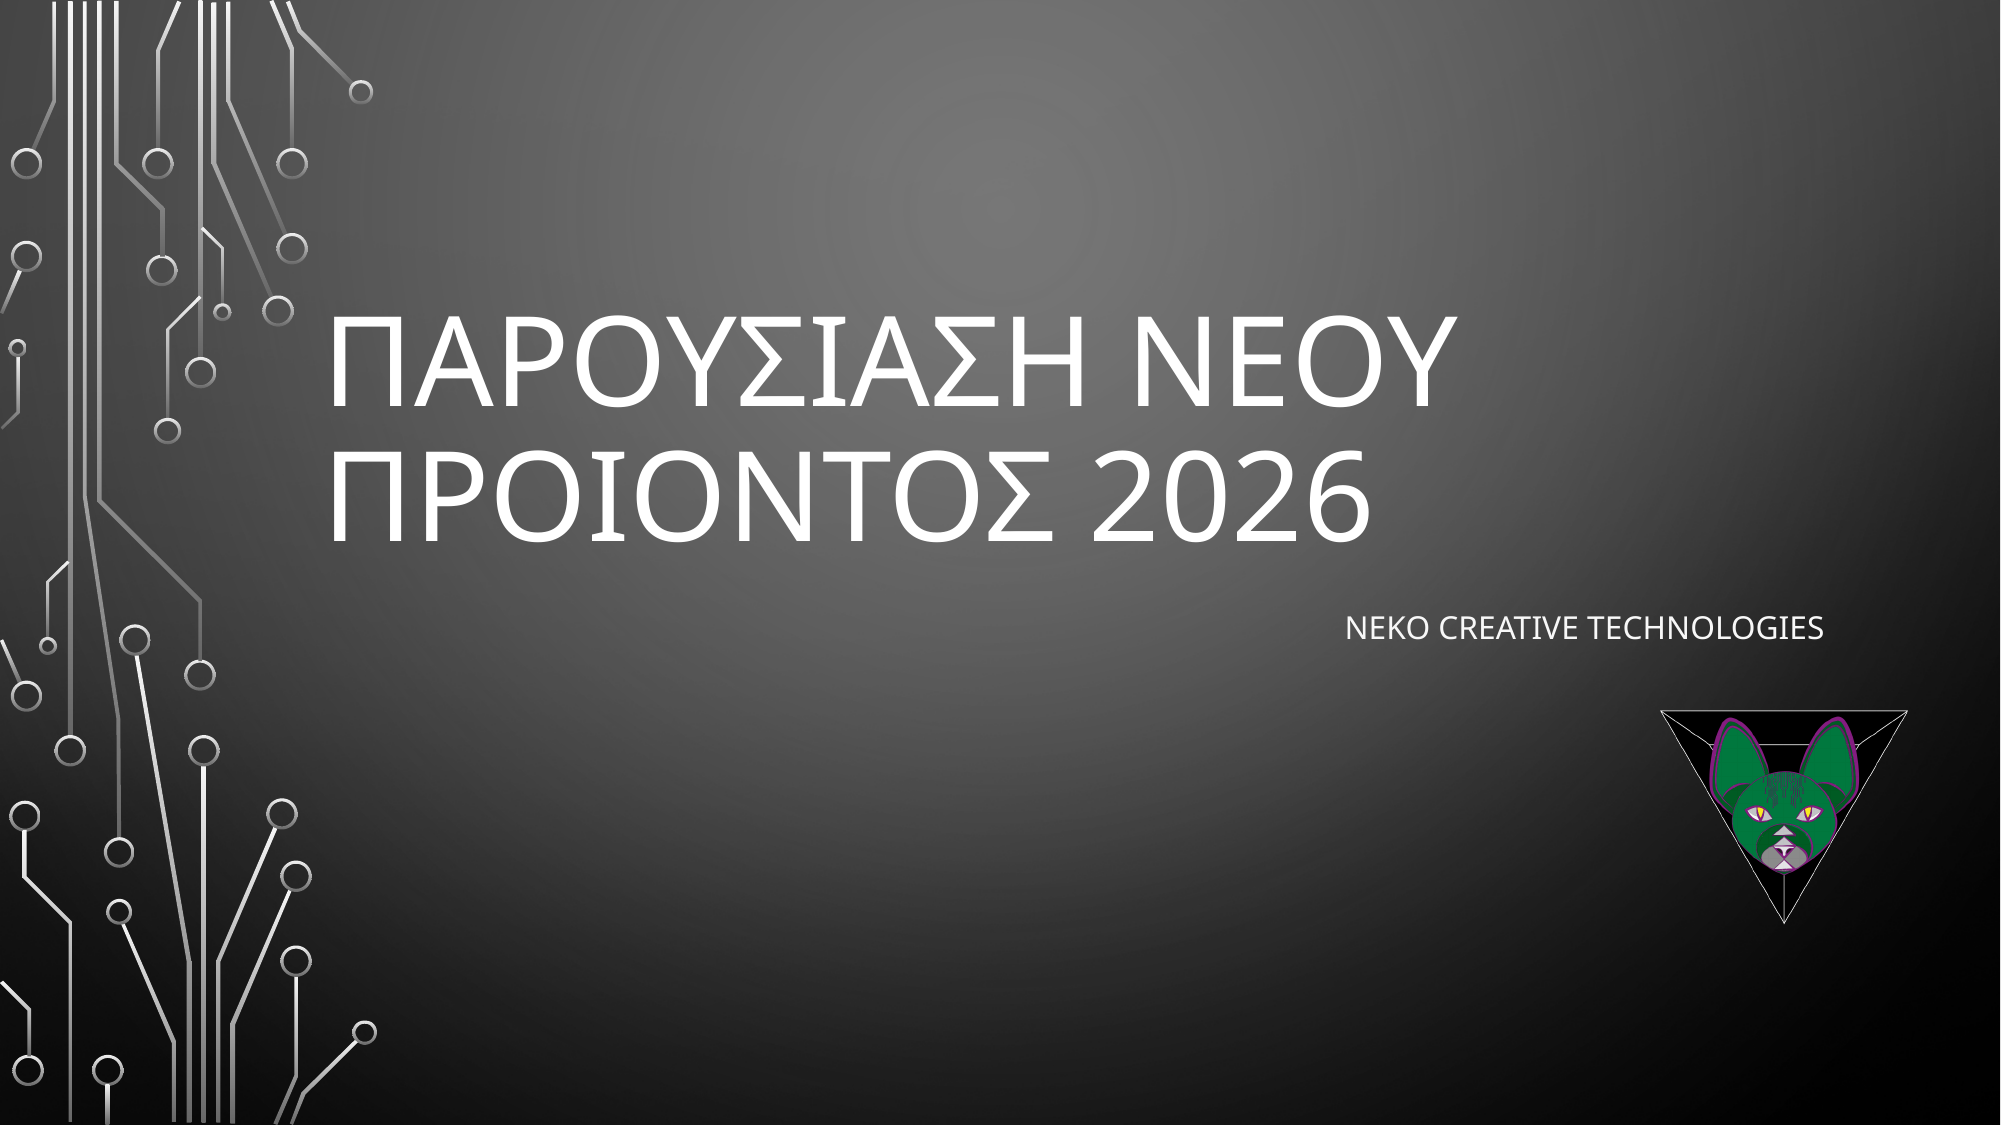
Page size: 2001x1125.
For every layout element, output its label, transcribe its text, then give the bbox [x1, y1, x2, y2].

subtitle Neko creative technologies [1329, 592, 1926, 678]
picture [1660, 694, 1908, 941]
title Παρουσιαση νεου προιοντοσ 2026 [307, 184, 1750, 576]
